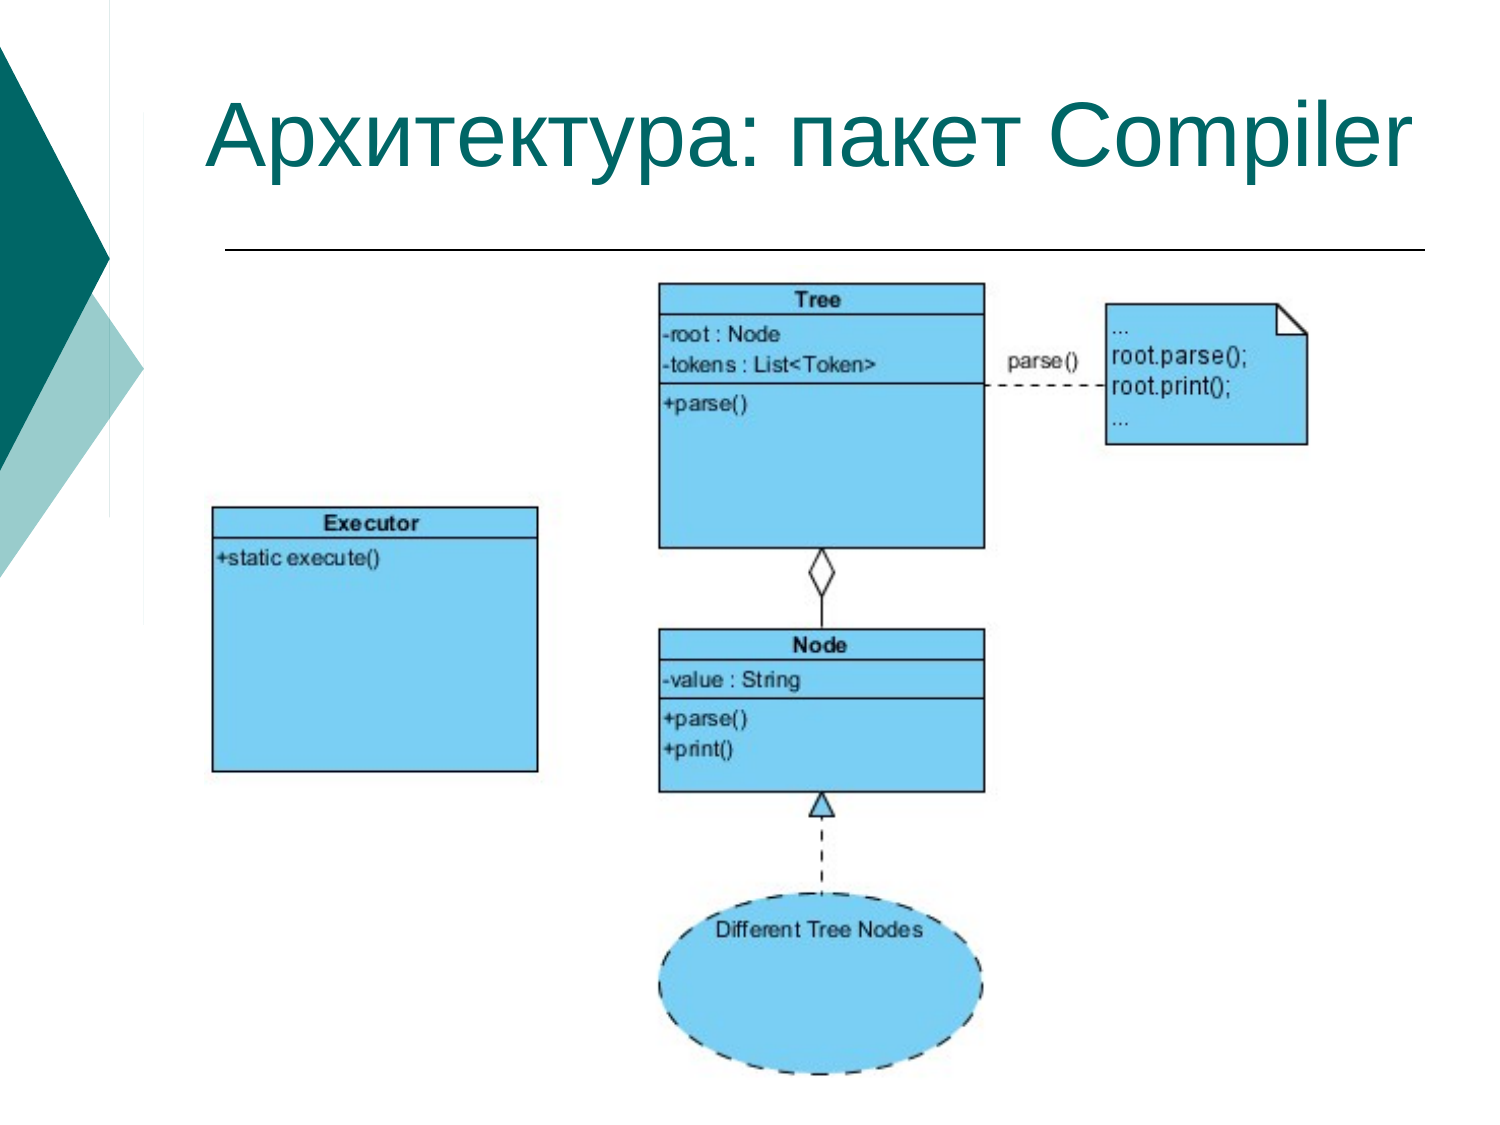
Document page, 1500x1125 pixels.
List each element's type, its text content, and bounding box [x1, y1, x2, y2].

title Архитектура: пакет Compiler [190, 0, 1432, 193]
picture [204, 265, 1329, 1086]
